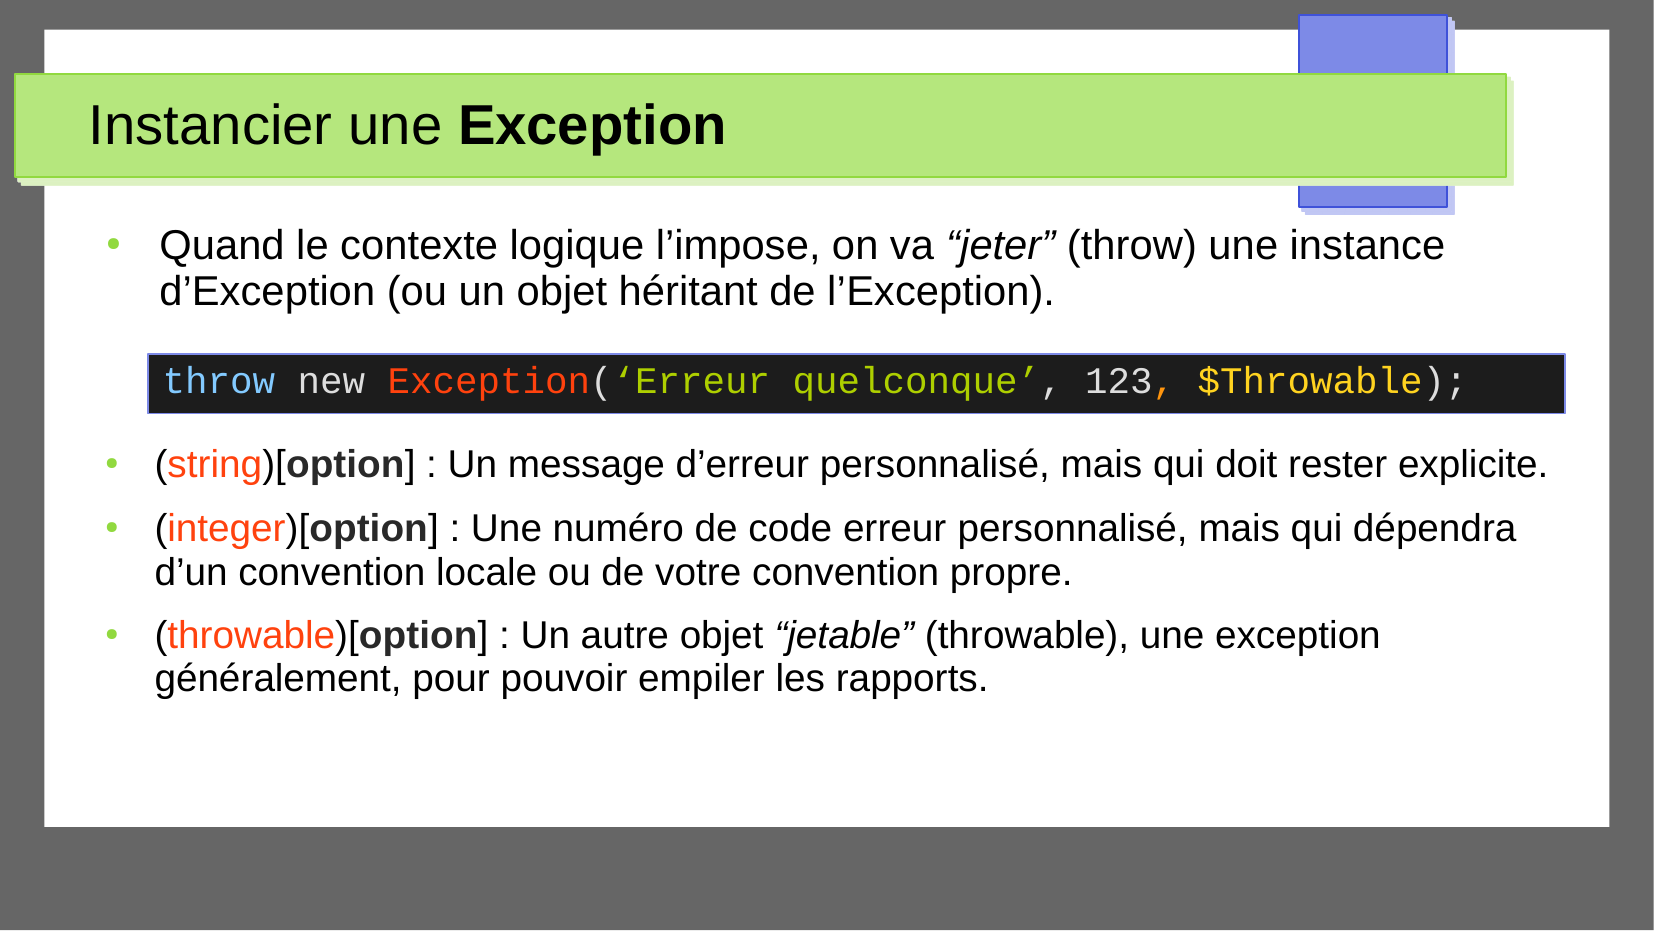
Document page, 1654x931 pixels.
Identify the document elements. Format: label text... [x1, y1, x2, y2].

list Quand le contexte logique l’impose, on va “jeter” (throw) une instance d’Exception (ou un objet héritant de l’Exception). [88, 221, 1565, 325]
text_box throw new Exception(‘Erreur quelconque’, 123, $Throwable); [147, 354, 1565, 414]
list (string)[option] : Un message d’erreur personnalisé, mais qui doit rester explicite. (integer)[option] : Une numéro de code erreur personnalisé, mais qui dépendra d’un convention locale ou de votre convention propre. (throwable)[option] : Un autre objet “jetable” (throwable), une exception généralement, pour pouvoir empiler les rapports. [88, 442, 1565, 709]
title Instancier une Exception [88, 73, 1506, 178]
